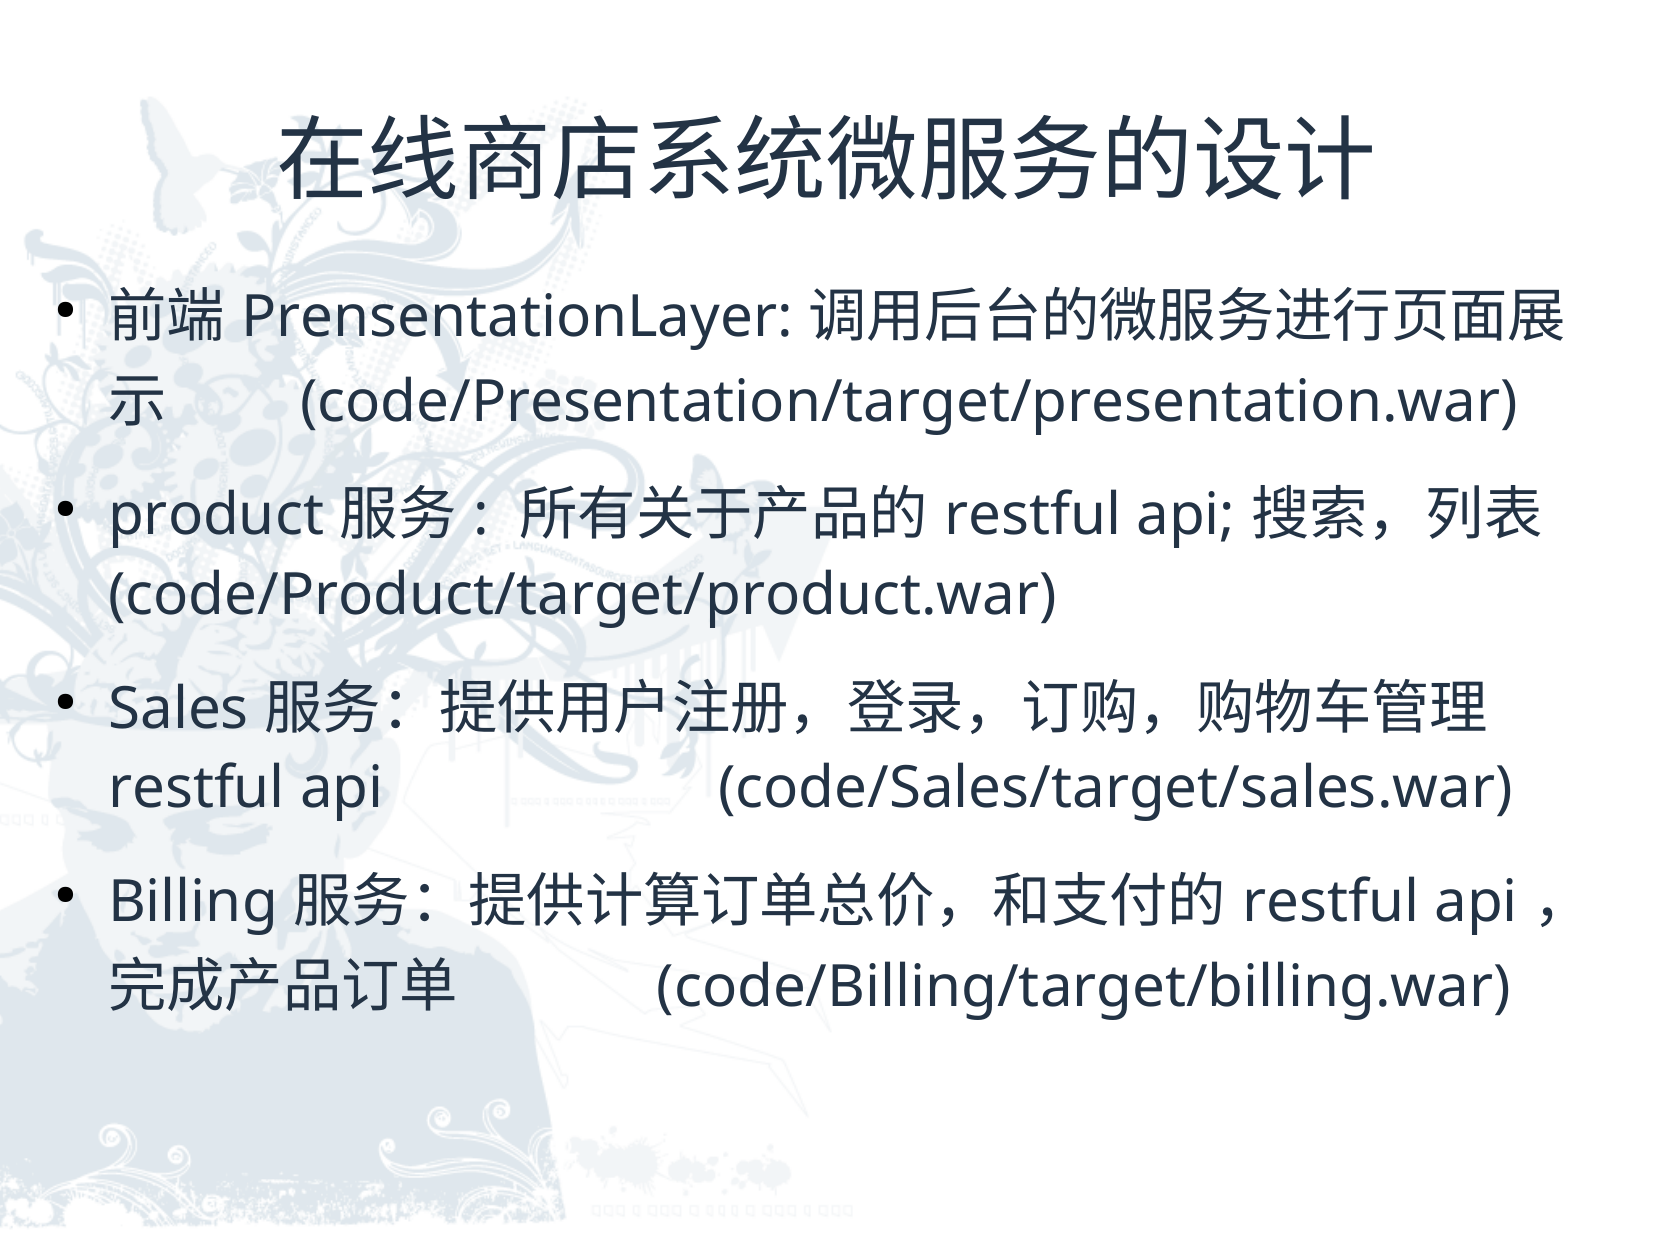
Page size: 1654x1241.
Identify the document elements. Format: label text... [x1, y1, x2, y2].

title 在线商店系统微服务的设计 [82, 49, 1571, 257]
list 前端PrensentationLayer:调用后台的微服务进行页面展示 (code/Presentation/target/presentation.war) product服务: 所有关于产品的restful api;搜索，列表 (code/Product/target/product.war) Sales服务：提供用户注册，登录，订购，购物车管理restful api (code/Sales/target/sales.war) Billing服务：提供计算订单总价，和支付的restful api，完成产品订单 (code/Billing/target/billing.war) [37, 269, 1613, 1136]
picture [0, 0, 1654, 1241]
